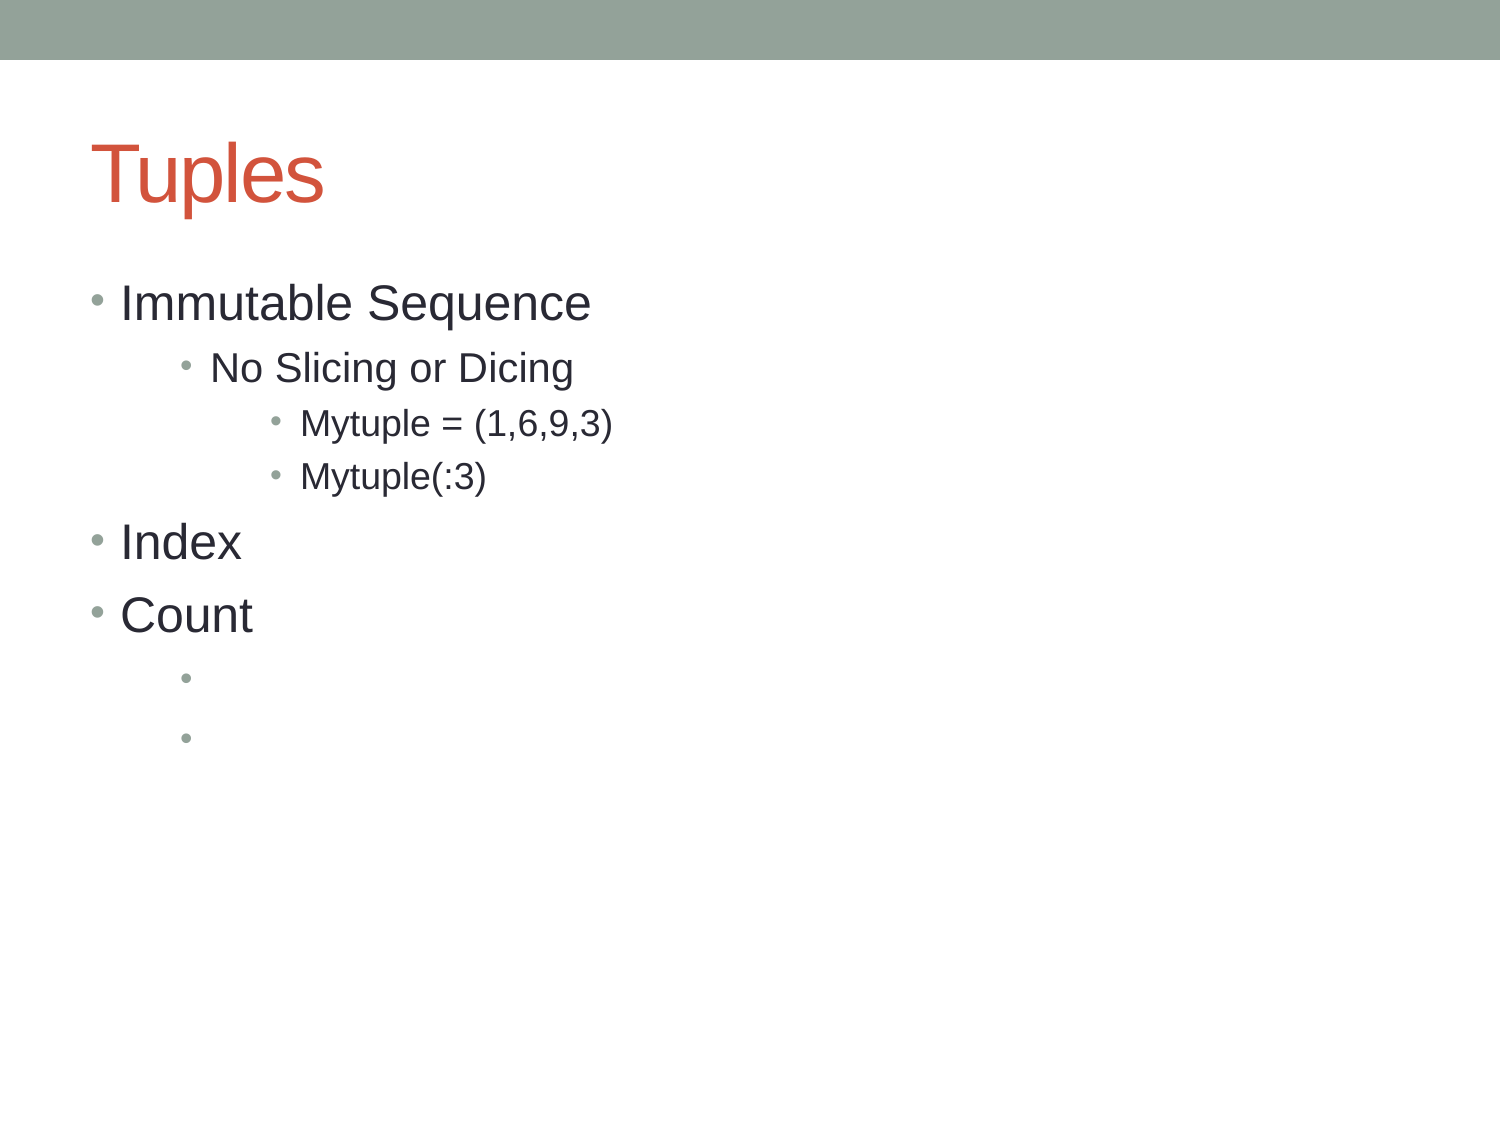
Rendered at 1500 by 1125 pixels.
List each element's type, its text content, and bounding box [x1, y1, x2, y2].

title Tuples [75, 87, 1426, 251]
list Immutable Sequence No Slicing or Dicing Mytuple = (1,6,9,3) Mytuple(:3) Index Count [75, 262, 1426, 1063]
